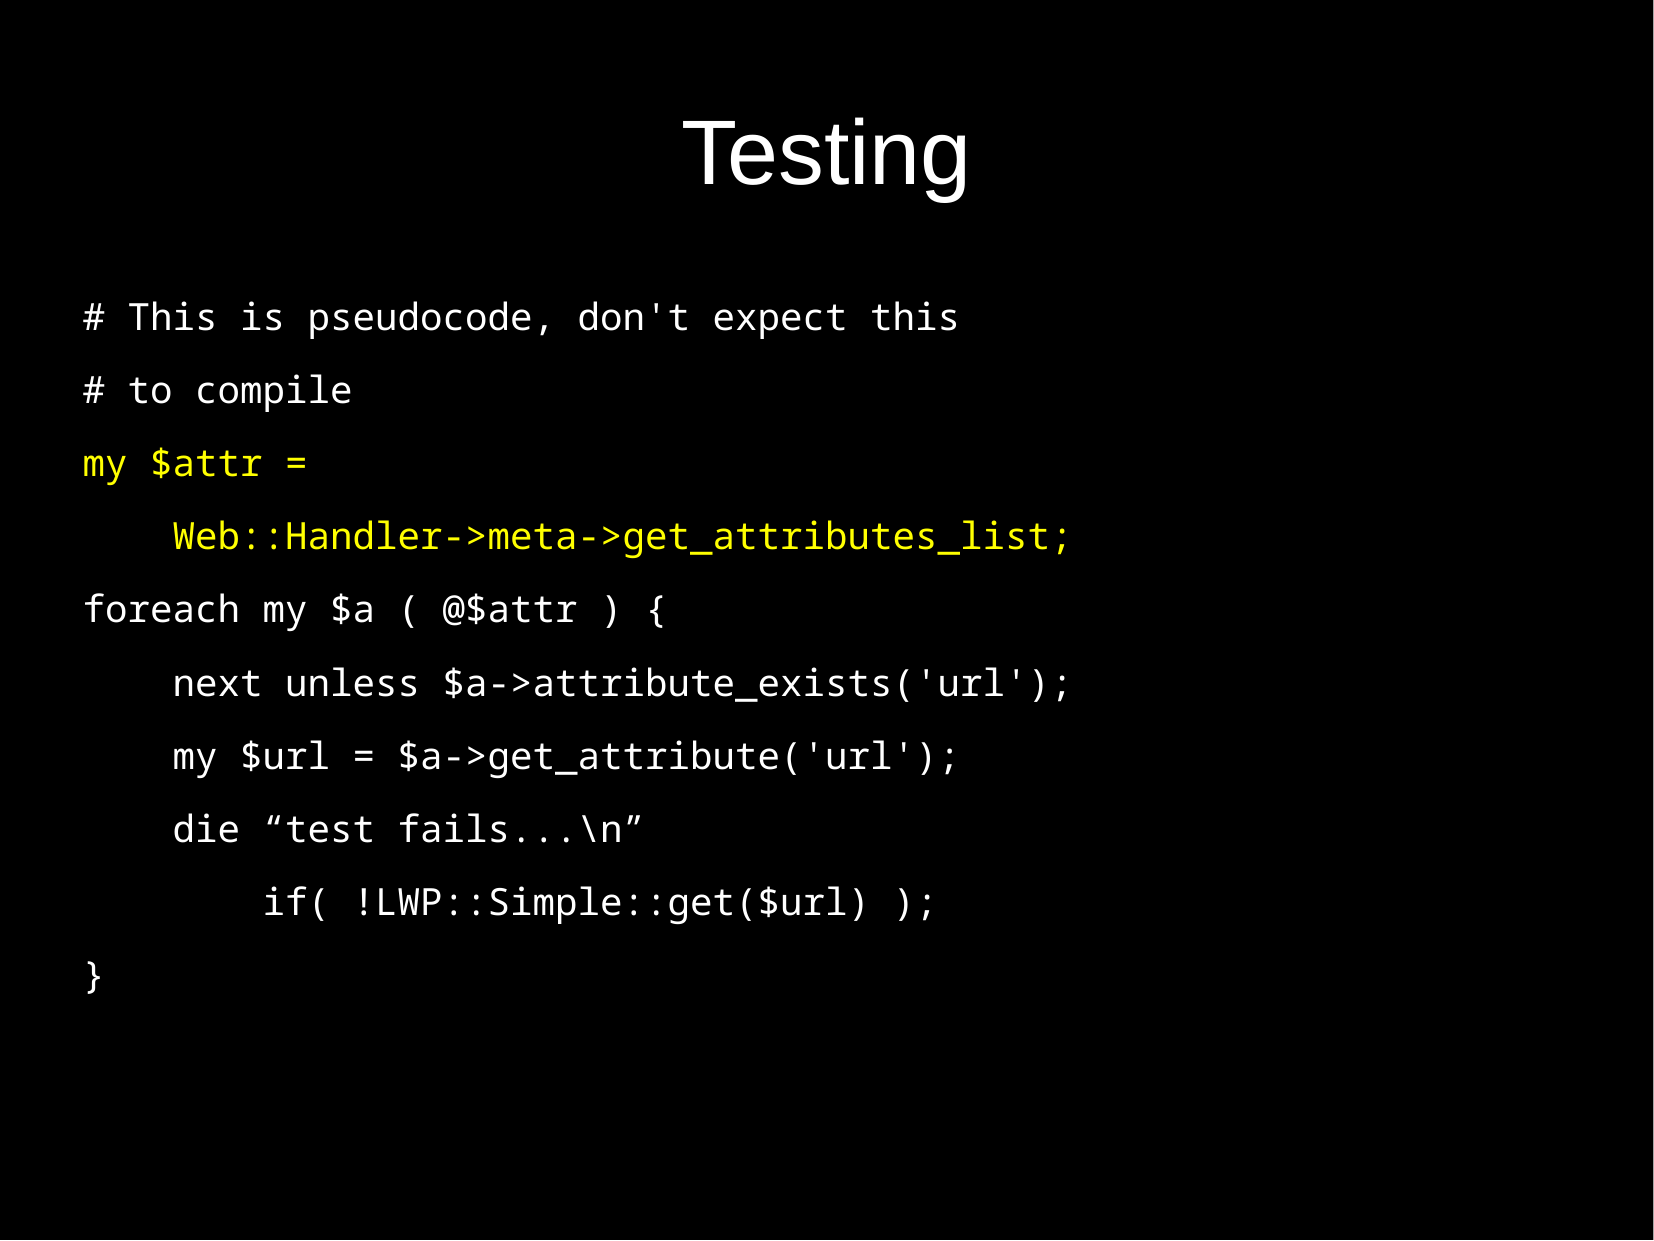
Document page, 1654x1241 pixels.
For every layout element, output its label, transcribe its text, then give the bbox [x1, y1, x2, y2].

list # This is pseudocode, don't expect this # to compile my $attr = Web::Handler->meta->get_attributes_list; foreach my $a ( @$attr ) { next unless $a->attribute_exists('url'); my $url = $a->get_attribute('url'); die “test fails...\n” if( !LWP::Simple::get($url) ); } [82, 290, 1538, 1010]
title Testing [82, 49, 1571, 257]
